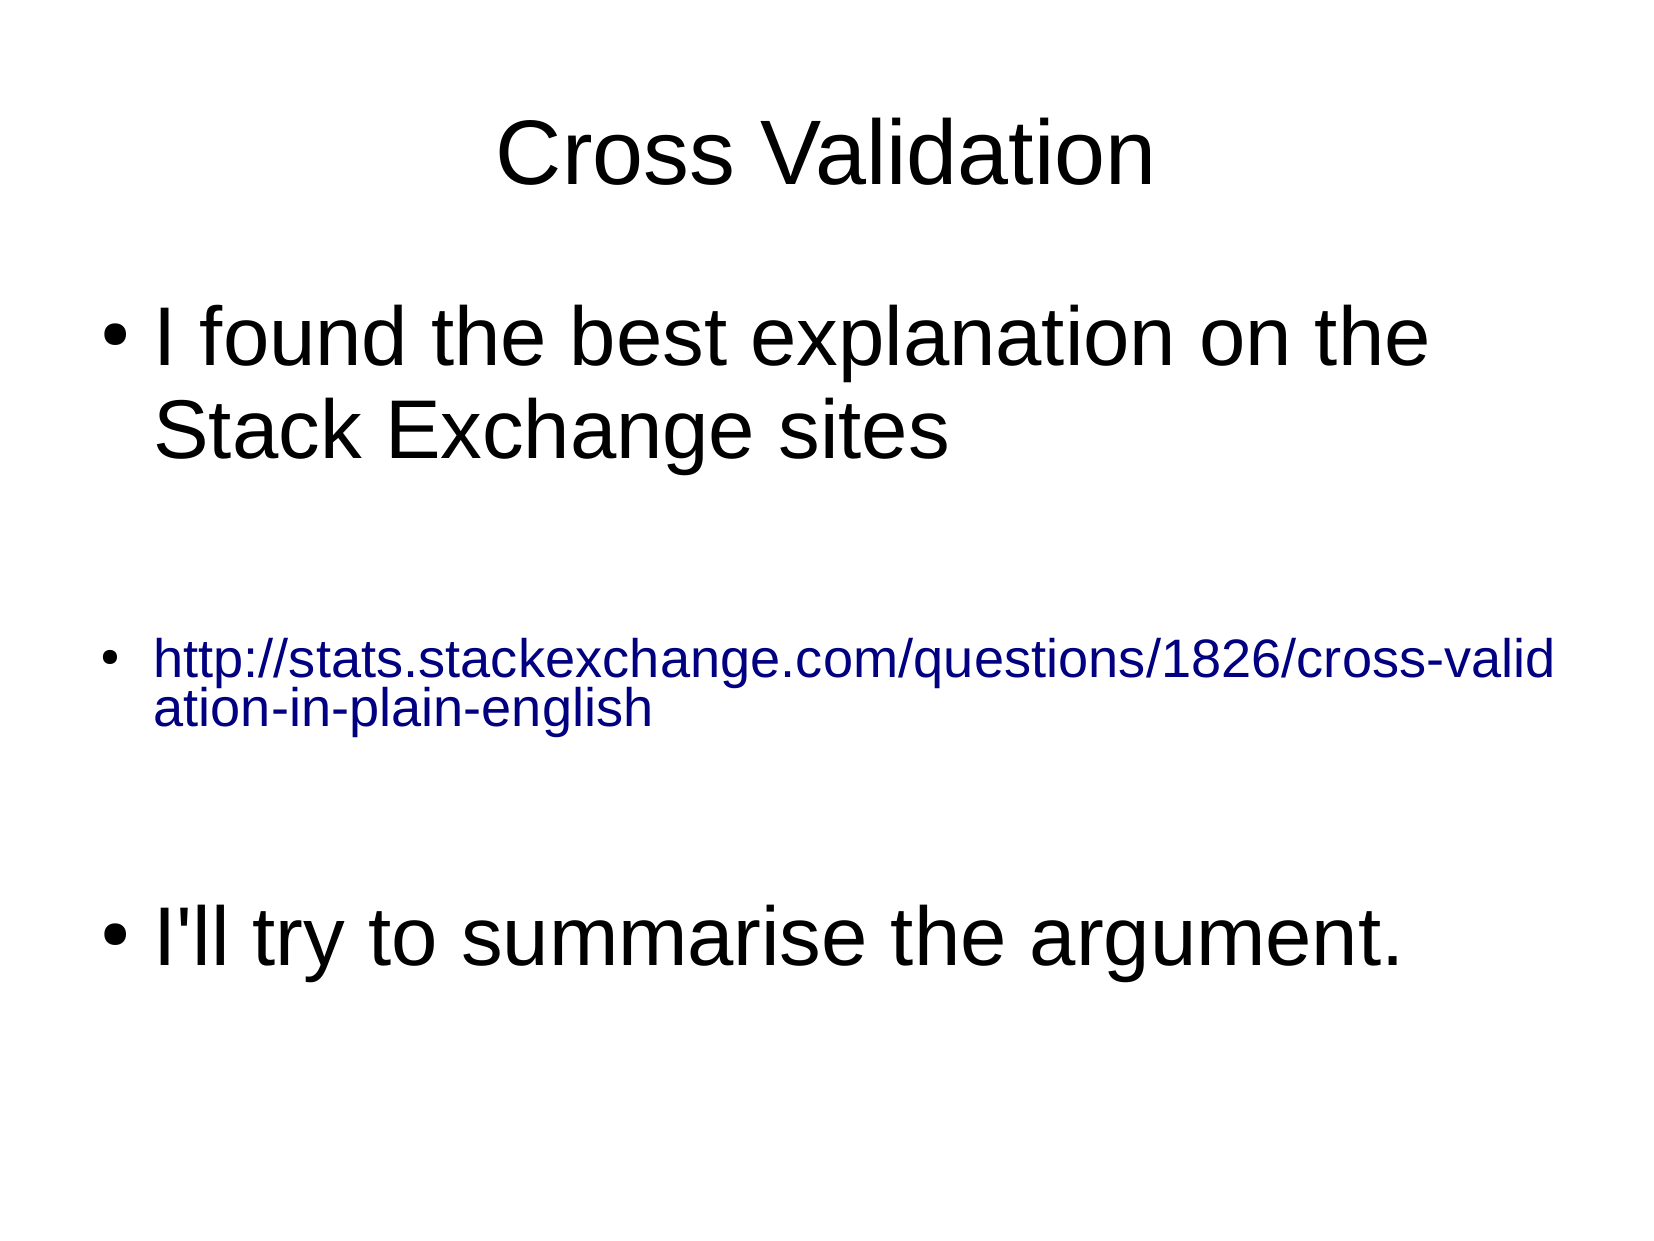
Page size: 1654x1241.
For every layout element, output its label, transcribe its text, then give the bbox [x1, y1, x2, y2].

title Cross Validation [82, 49, 1571, 257]
list I found the best explanation on the Stack Exchange sites http://stats.stackexchange.com/questions/1826/cross-validation-in-plain-english I'll try to summarise the argument. [82, 290, 1571, 1109]
